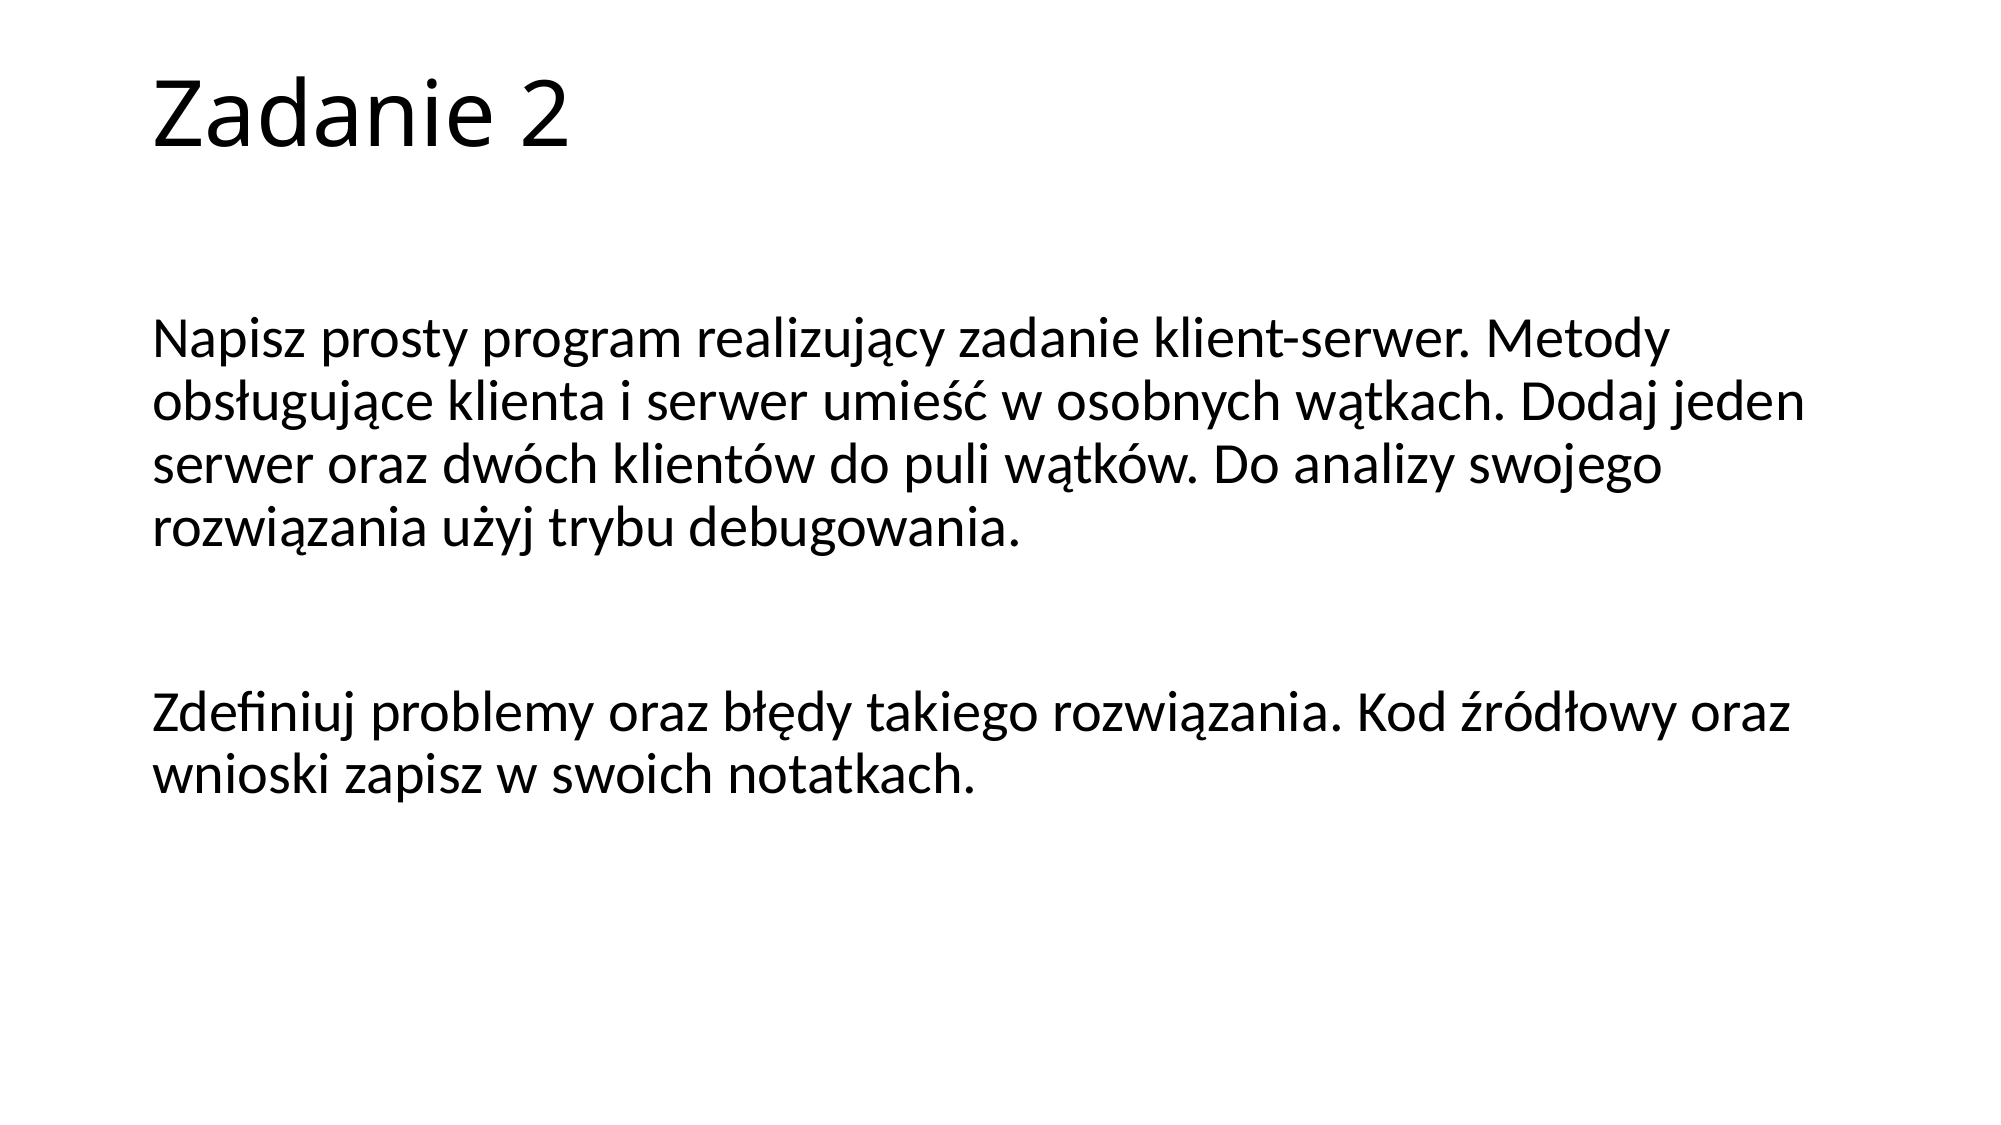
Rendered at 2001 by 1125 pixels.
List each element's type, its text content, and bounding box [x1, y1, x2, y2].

title Zadanie 2 [137, 59, 1863, 278]
list Napisz prosty program realizujący zadanie klient-serwer. Metody obsługujące klienta i serwer umieść w osobnych wątkach. Dodaj jeden serwer oraz dwóch klientów do puli wątków. Do analizy swojego rozwiązania użyj trybu debugowania. Zdefiniuj problemy oraz błędy takiego rozwiązania. Kod źródłowy oraz wnioski zapisz w swoich notatkach. [137, 299, 1863, 1014]
